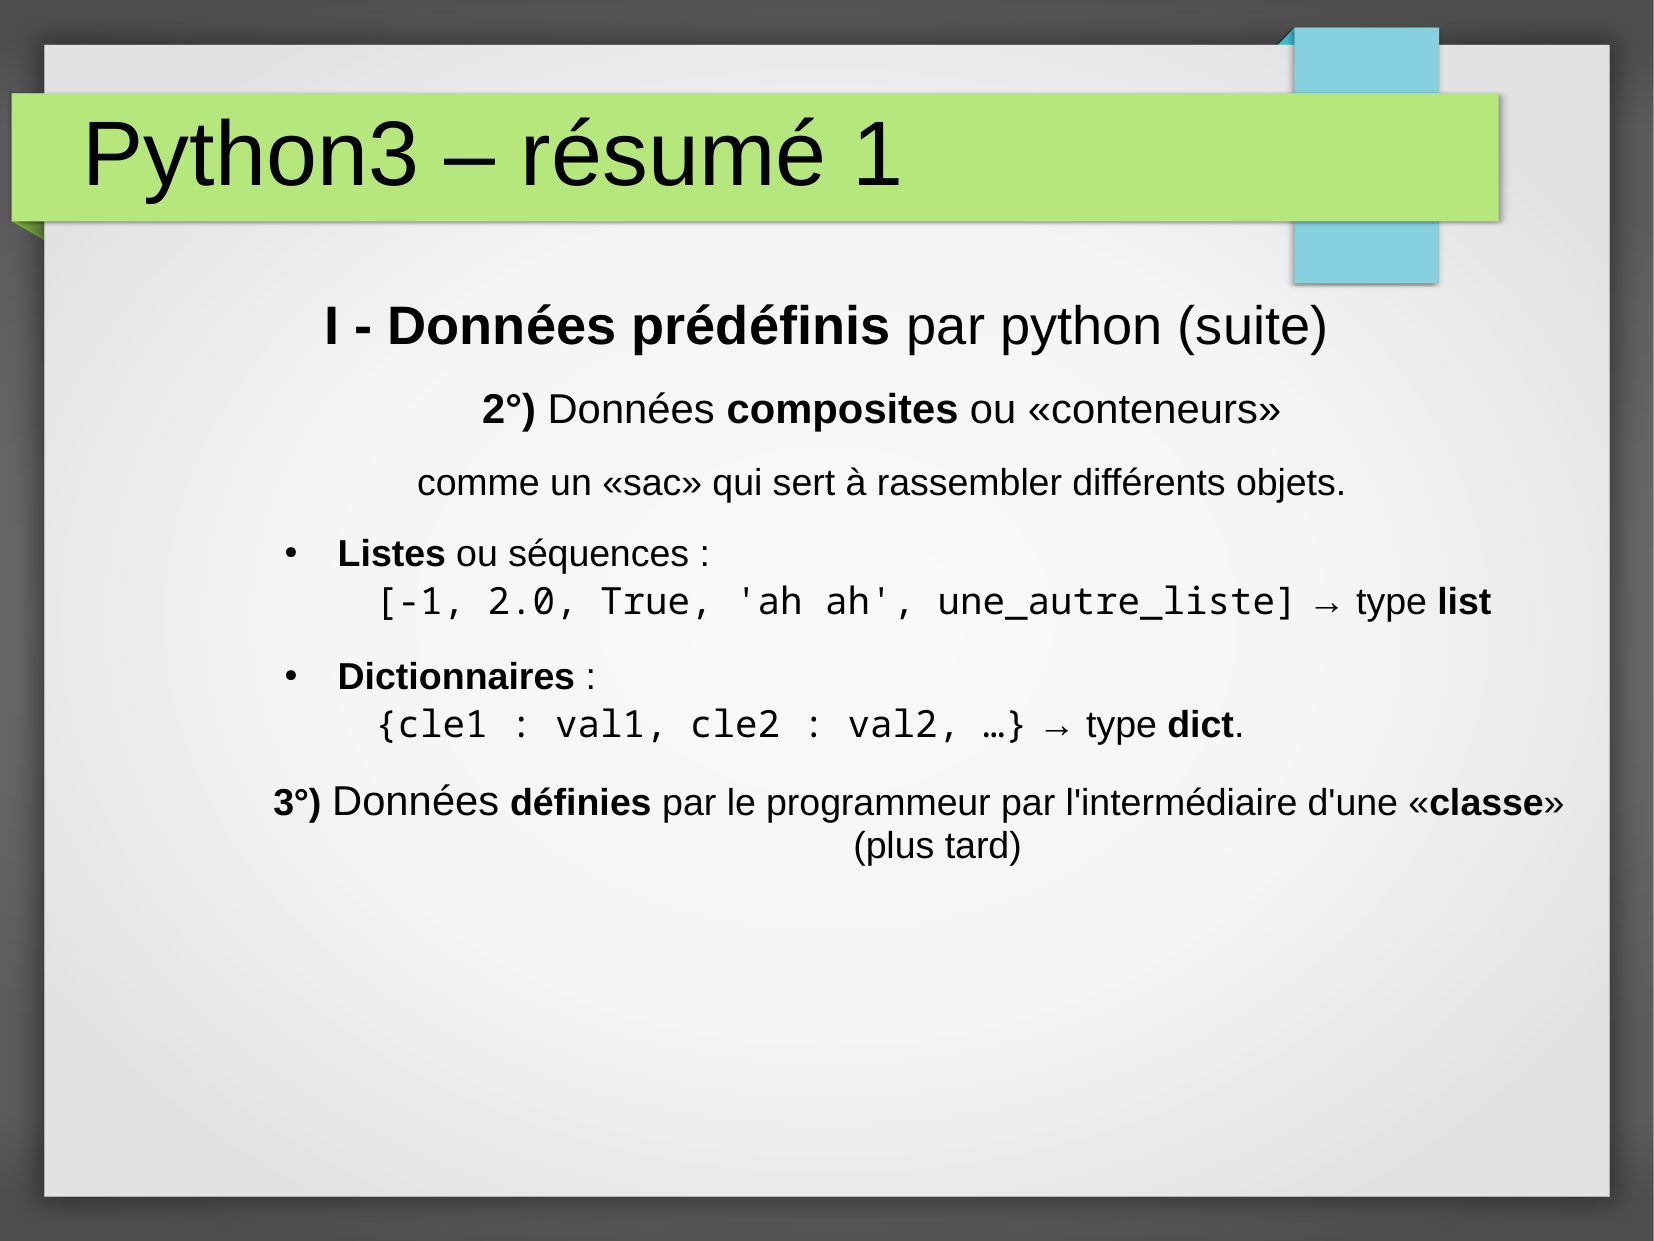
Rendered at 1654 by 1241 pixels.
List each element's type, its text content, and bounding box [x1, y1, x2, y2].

picture [0, 0, 1654, 1241]
list I - Données prédéfinis par python (suite) 2°) Données composites ou «conteneurs» comme un «sac» qui sert à rassembler différents objets. Listes ou séquences : [-1, 2.0, True, 'ah ah', une_autre_liste] → type list Dictionnaires : {cle1 : val1, cle2 : val2, …} → type dict. 3°) Données définies par le programmeur par l'intermédiaire d'une «classe» (plus tard) [82, 295, 1571, 1015]
title Python3 – résumé 1 [82, 94, 1264, 213]
